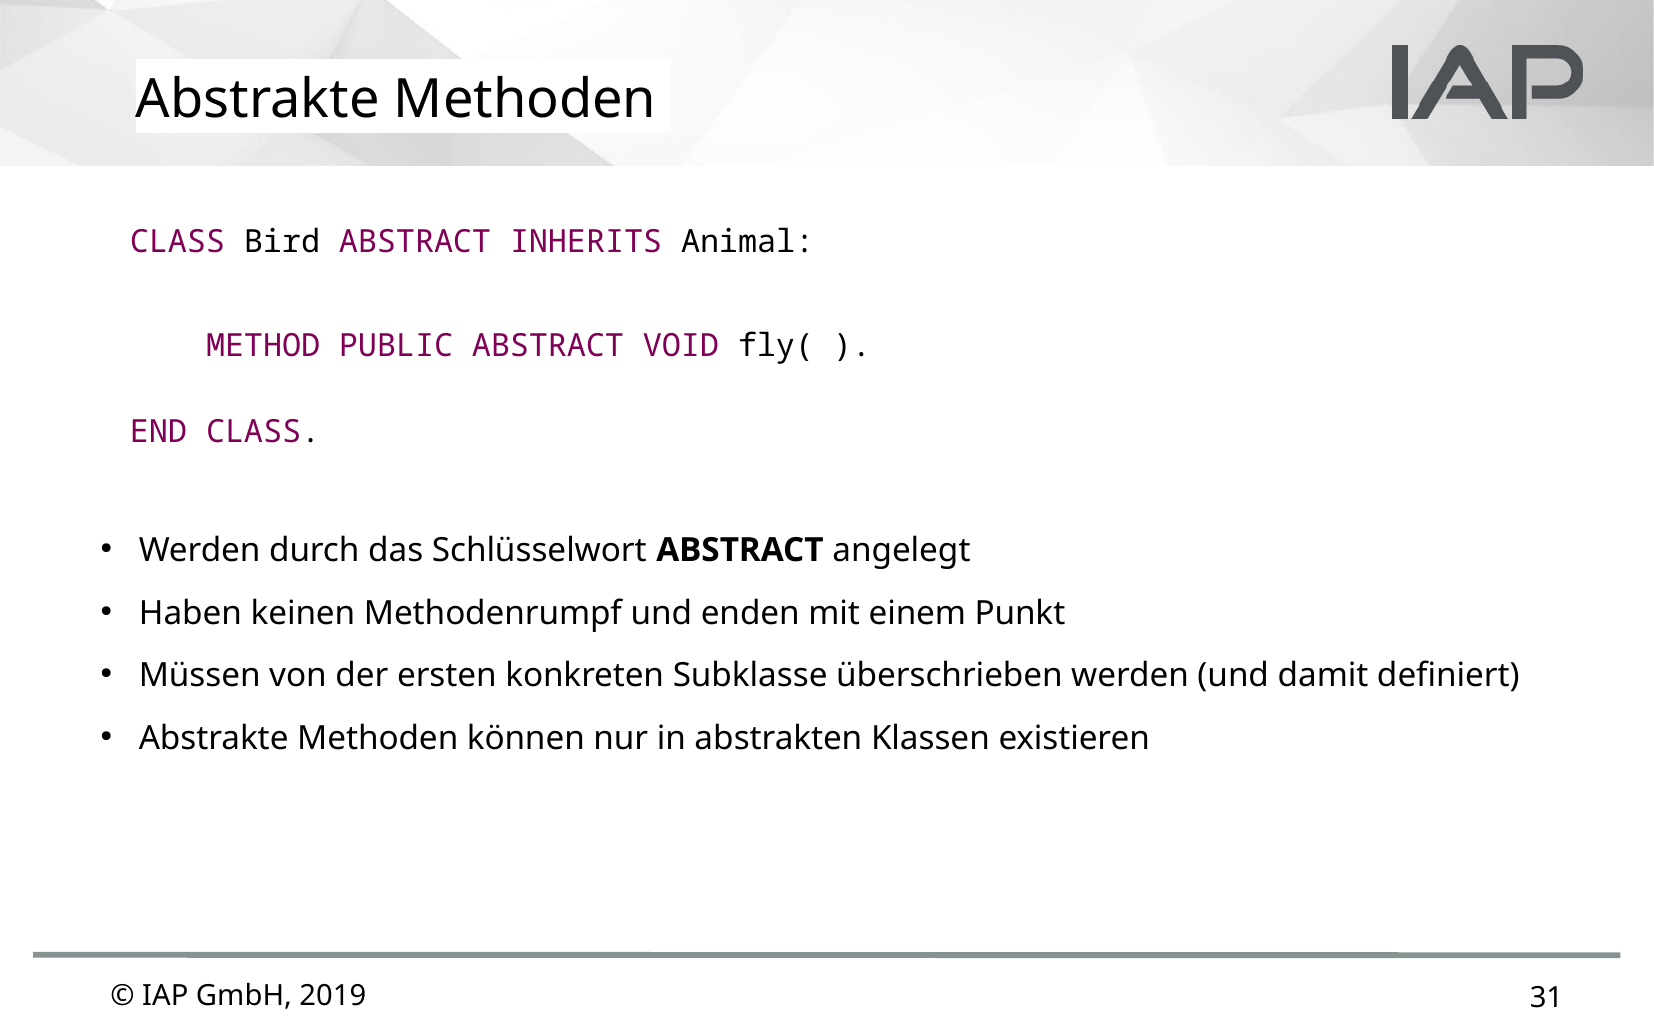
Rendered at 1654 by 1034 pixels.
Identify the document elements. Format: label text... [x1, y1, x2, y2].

list CLASS Bird ABSTRACT INHERITS Animal: METHOD PUBLIC ABSTRACT VOID fly( ). END CLASS. [129, 218, 1619, 455]
picture [0, 0, 1654, 166]
list Werden durch das Schlüsselwort ABSTRACT angelegt Haben keinen Methodenrumpf und enden mit einem Punkt Müssen von der ersten konkreten Subklasse überschrieben werden (und damit definiert) Abstrakte Methoden können nur in abstrakten Klassen existieren [82, 519, 1630, 851]
title Abstrakte Methoden [135, 41, 1264, 152]
